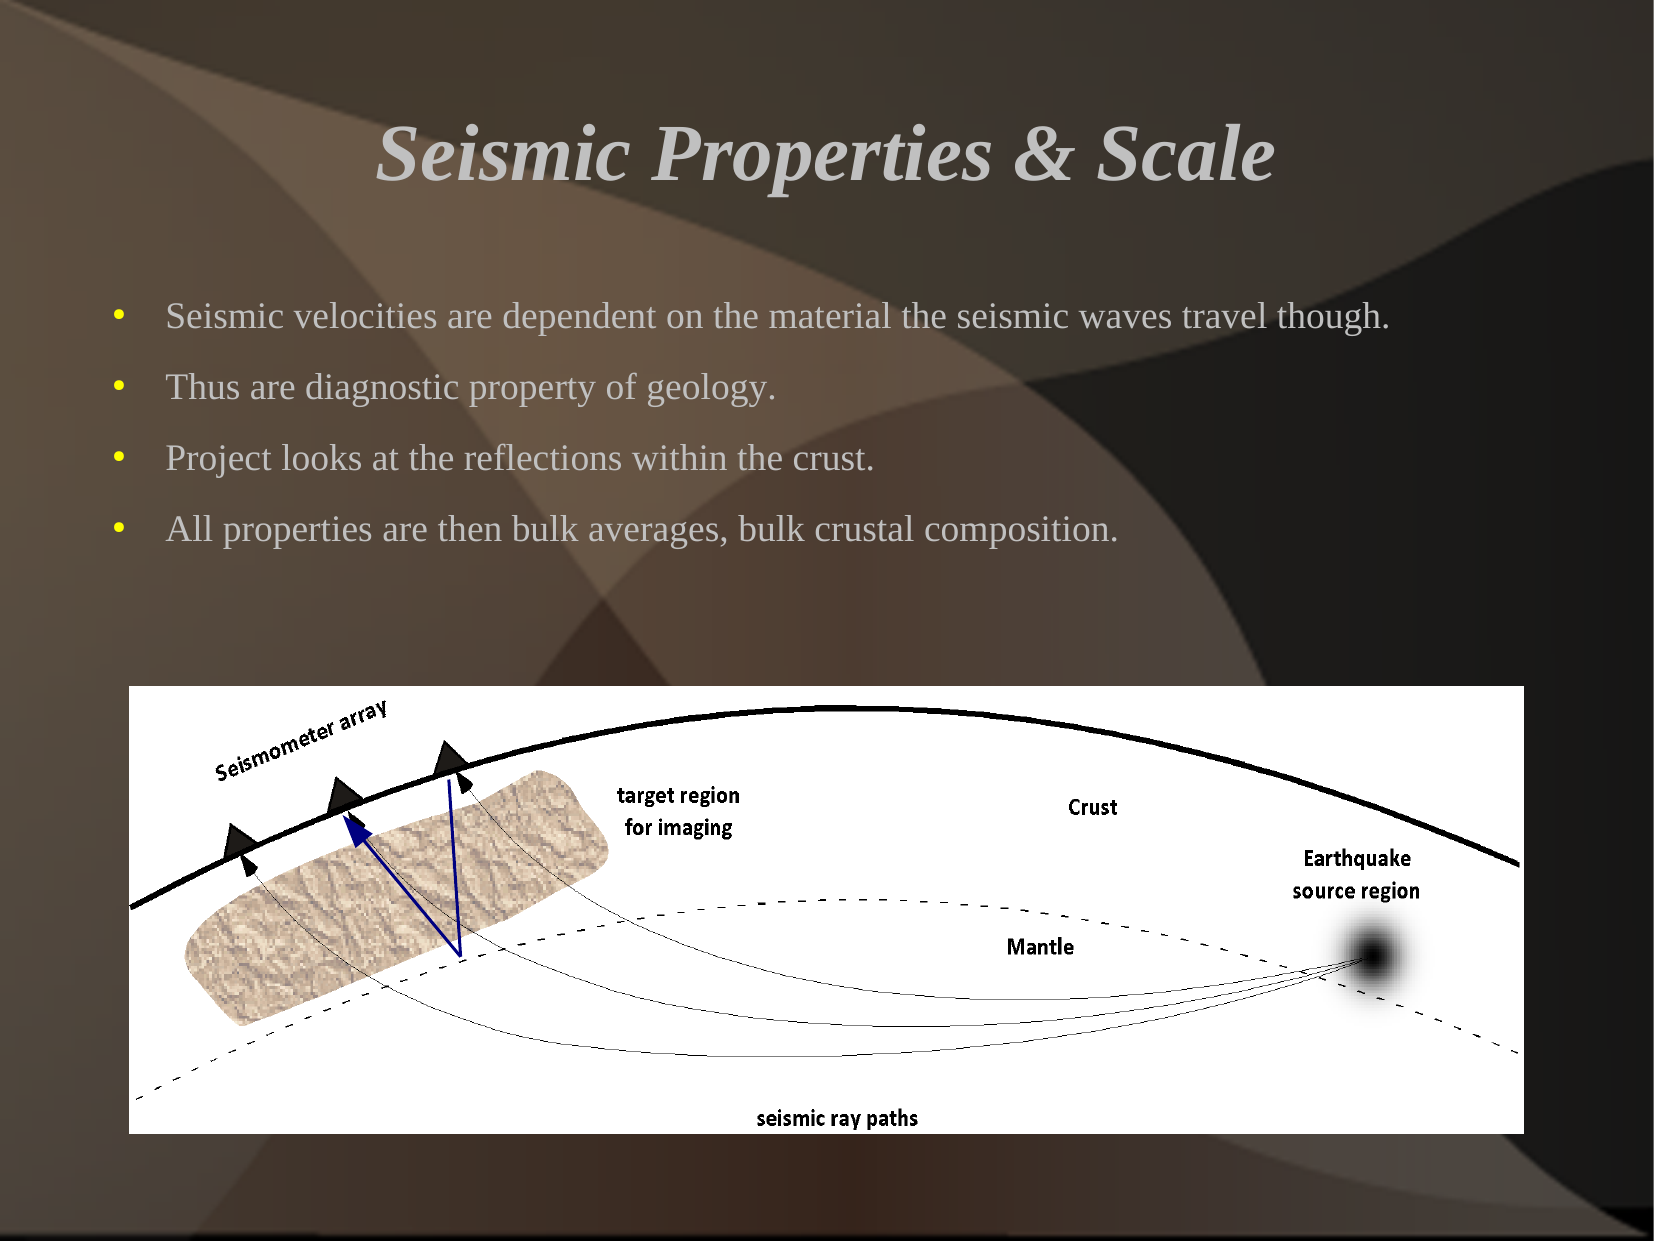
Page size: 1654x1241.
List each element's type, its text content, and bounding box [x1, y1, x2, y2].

picture [0, 0, 1654, 1241]
title Seismic Properties & Scale [82, 49, 1571, 257]
list Seismic velocities are dependent on the material the seismic waves travel though. Thus are diagnostic property of geology. Project looks at the reflections within the crust. All properties are then bulk averages, bulk crustal composition. [94, 295, 1560, 1099]
